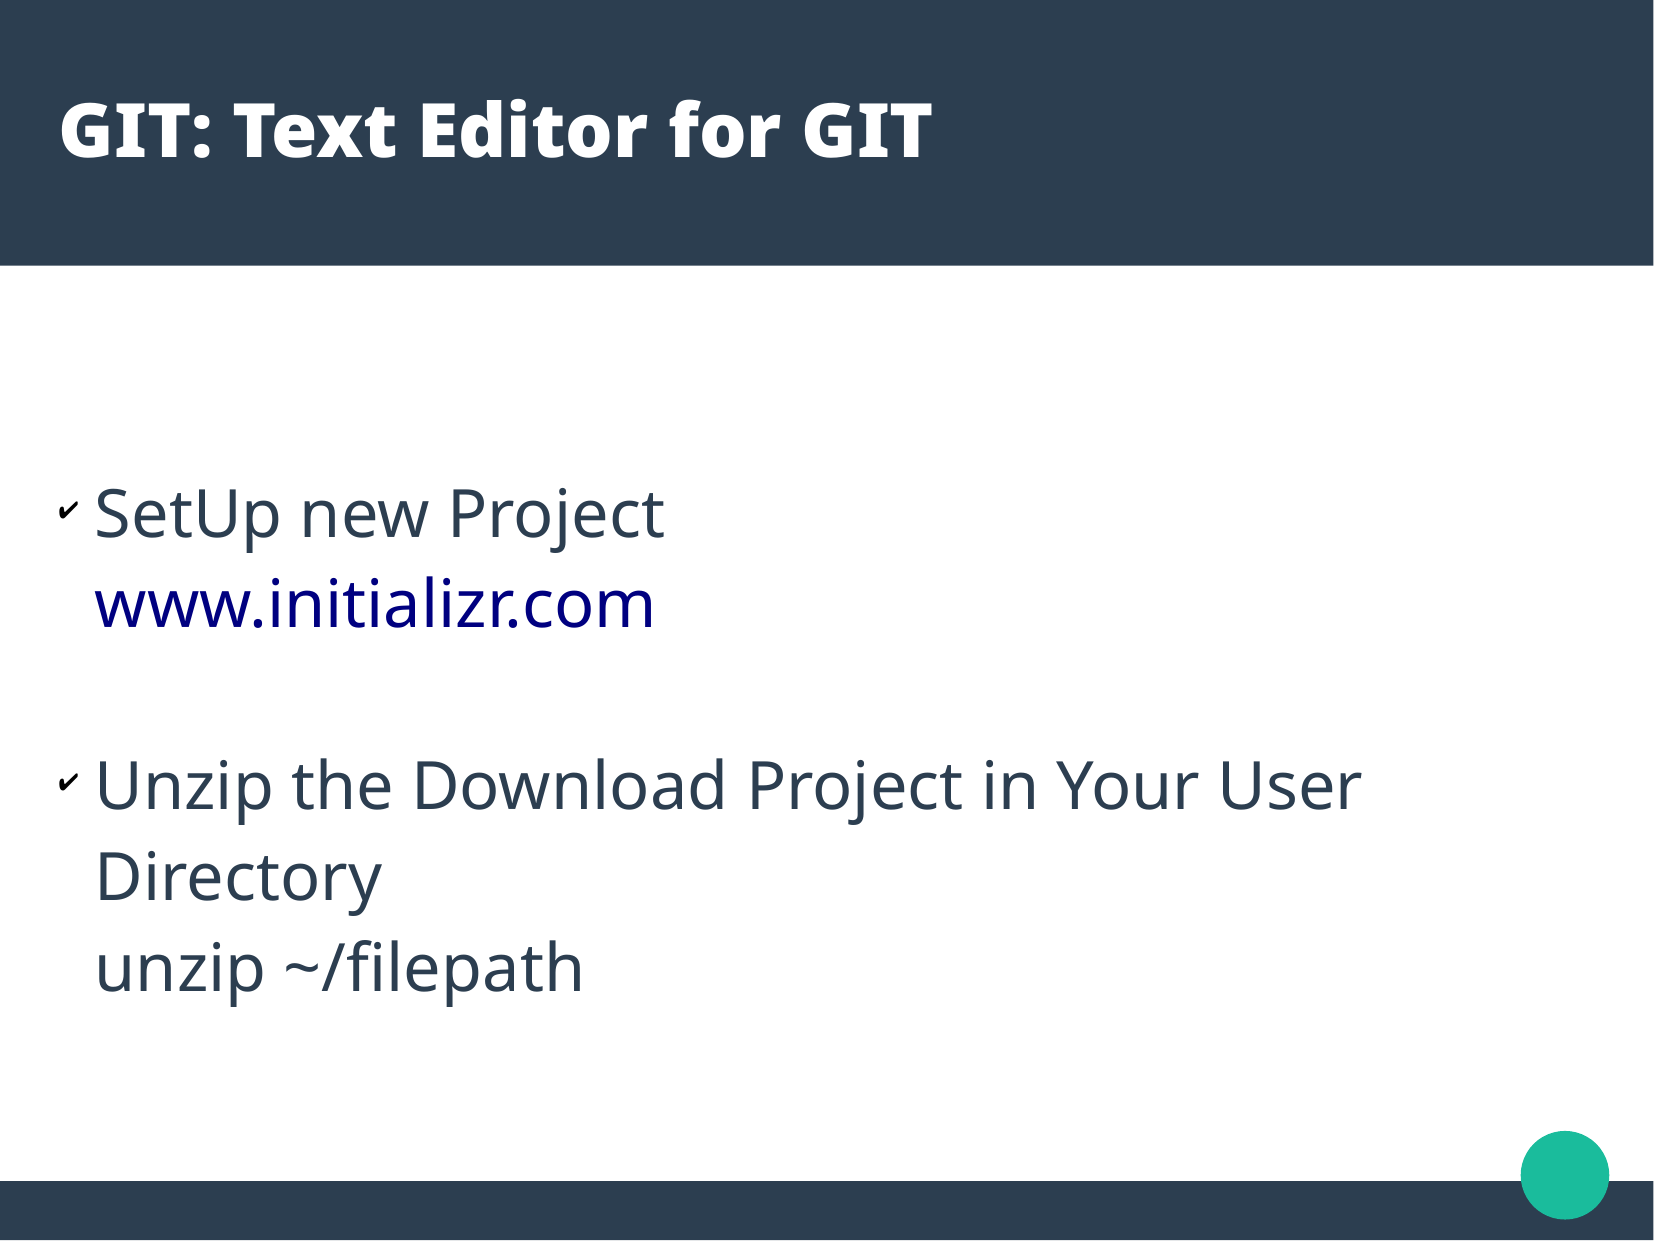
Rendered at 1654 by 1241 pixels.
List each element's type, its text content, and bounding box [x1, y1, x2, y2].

title GIT: Text Editor for GIT [59, 40, 1595, 216]
subtitle SetUp new Project www.initializr.com Unzip the Download Project in Your User Directory unzip ~/filepath [59, 271, 1595, 1205]
